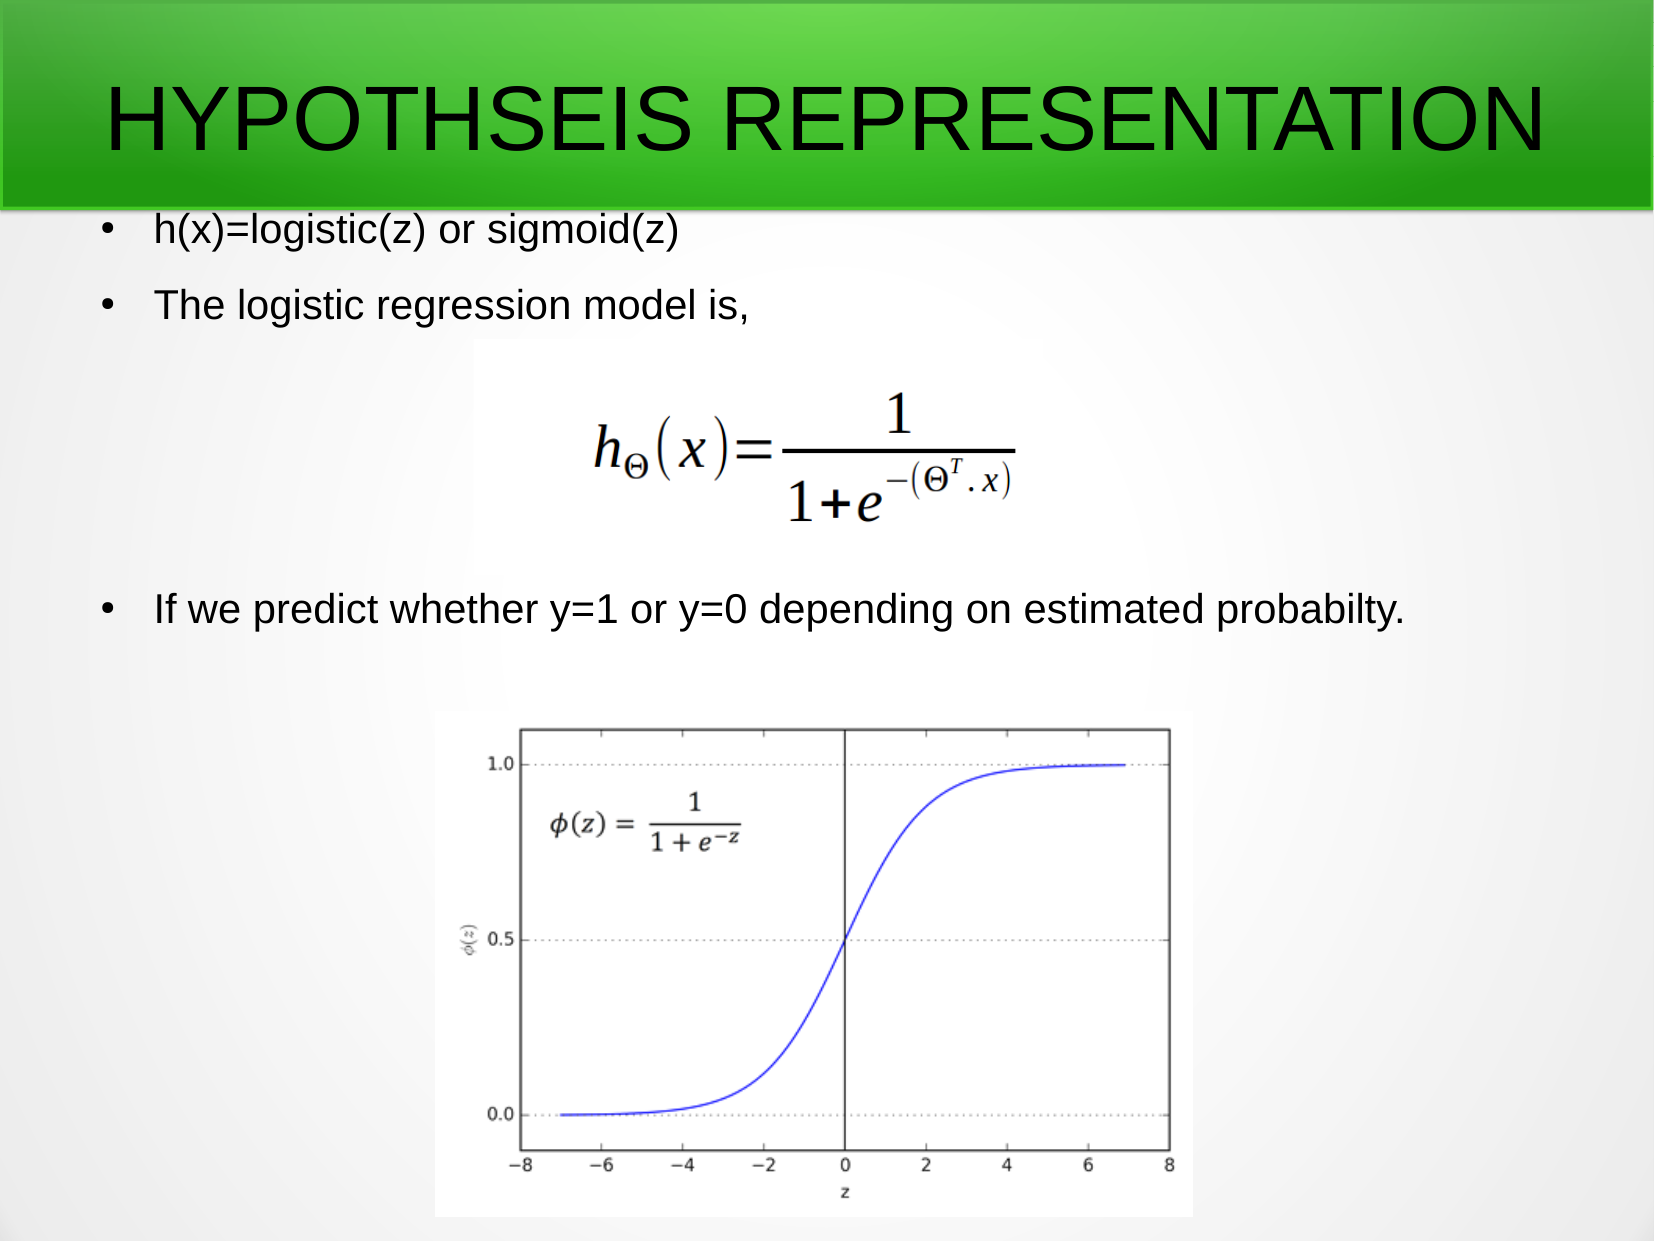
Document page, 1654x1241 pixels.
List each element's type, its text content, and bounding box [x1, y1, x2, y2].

picture [473, 339, 1044, 575]
title HYPOTHSEIS REPRESENTATION [82, 49, 1571, 188]
picture [435, 711, 1193, 1217]
list h(x)=logistic(z) or sigmoid(z) The logistic regression model is, If we predict whether y=1 or y=0 depending on estimated probabilty. [82, 206, 1571, 1228]
